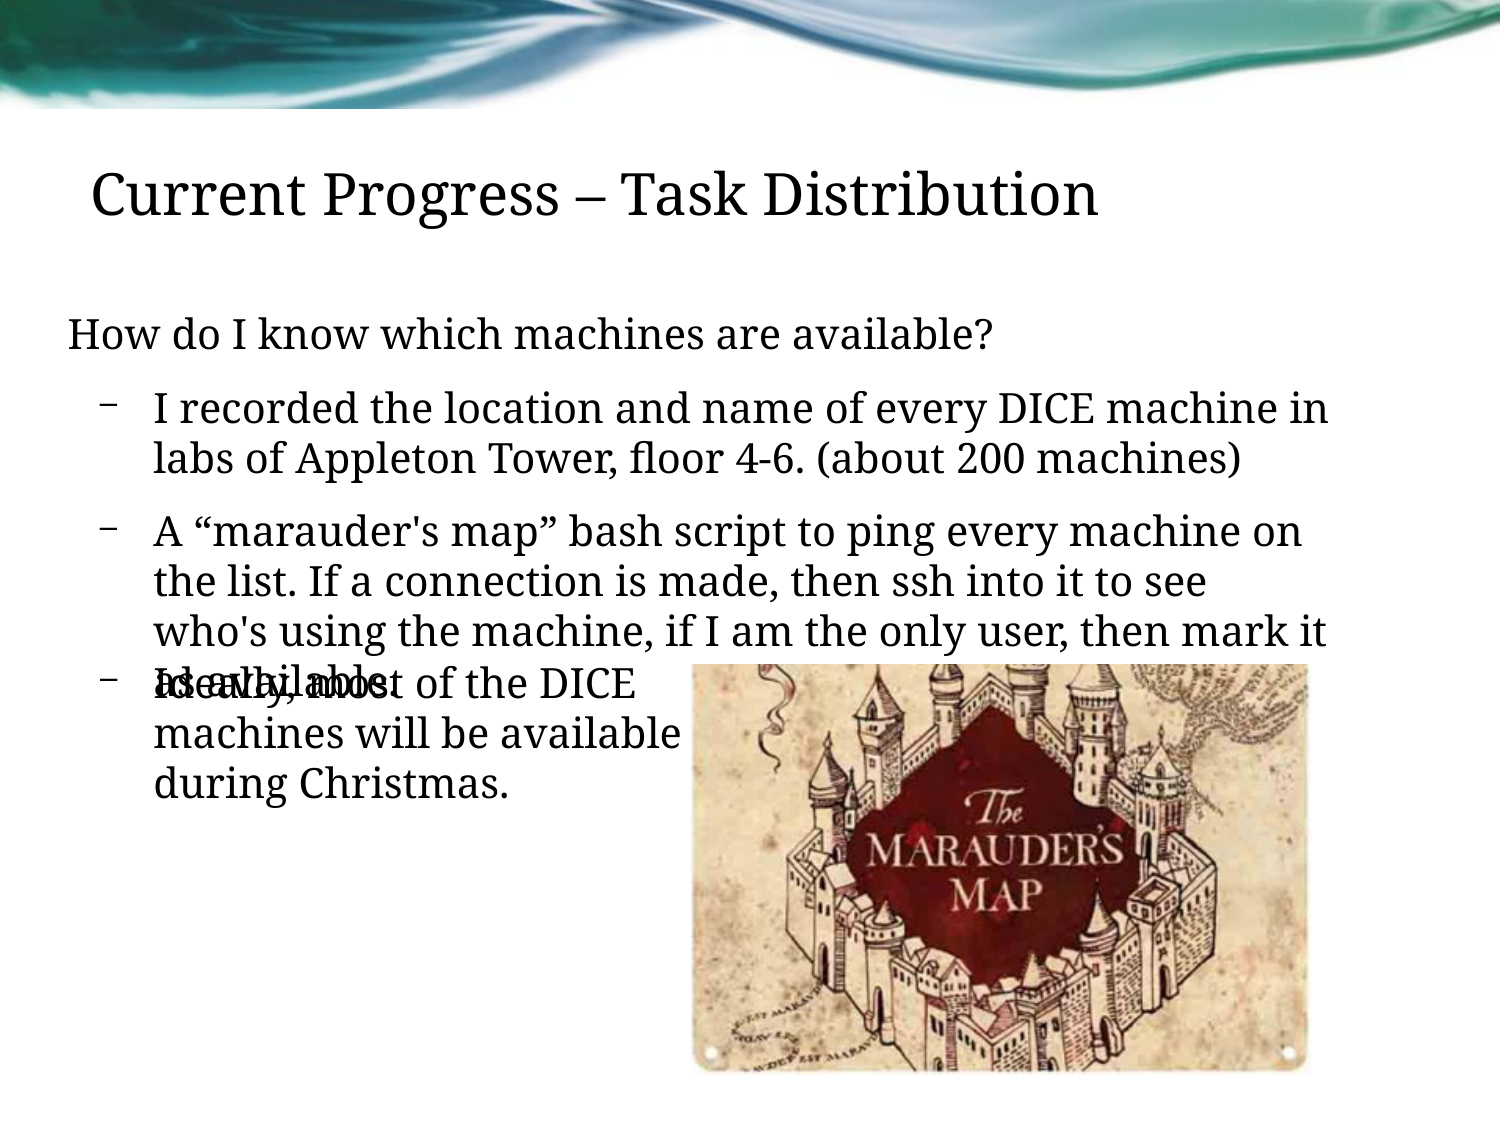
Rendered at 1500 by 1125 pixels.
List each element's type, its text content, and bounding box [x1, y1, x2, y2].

list Ideally, most of the DICE machines will be available during Christmas. [0, 564, 780, 1125]
picture [780, 664, 1312, 1075]
picture [1, 0, 1500, 109]
title Current Progress – Task Distribution [75, 149, 1425, 300]
list How do I know which machines are available? I recorded the location and name of every DICE machine in labs of Appleton Tower, floor 4-6. (about 200 machines) A “marauder's map” bash script to ping every machine on the list. If a connection is made, then ssh into it to see who's using the machine, if I am the only user, then mark it as available. [0, 275, 1347, 981]
